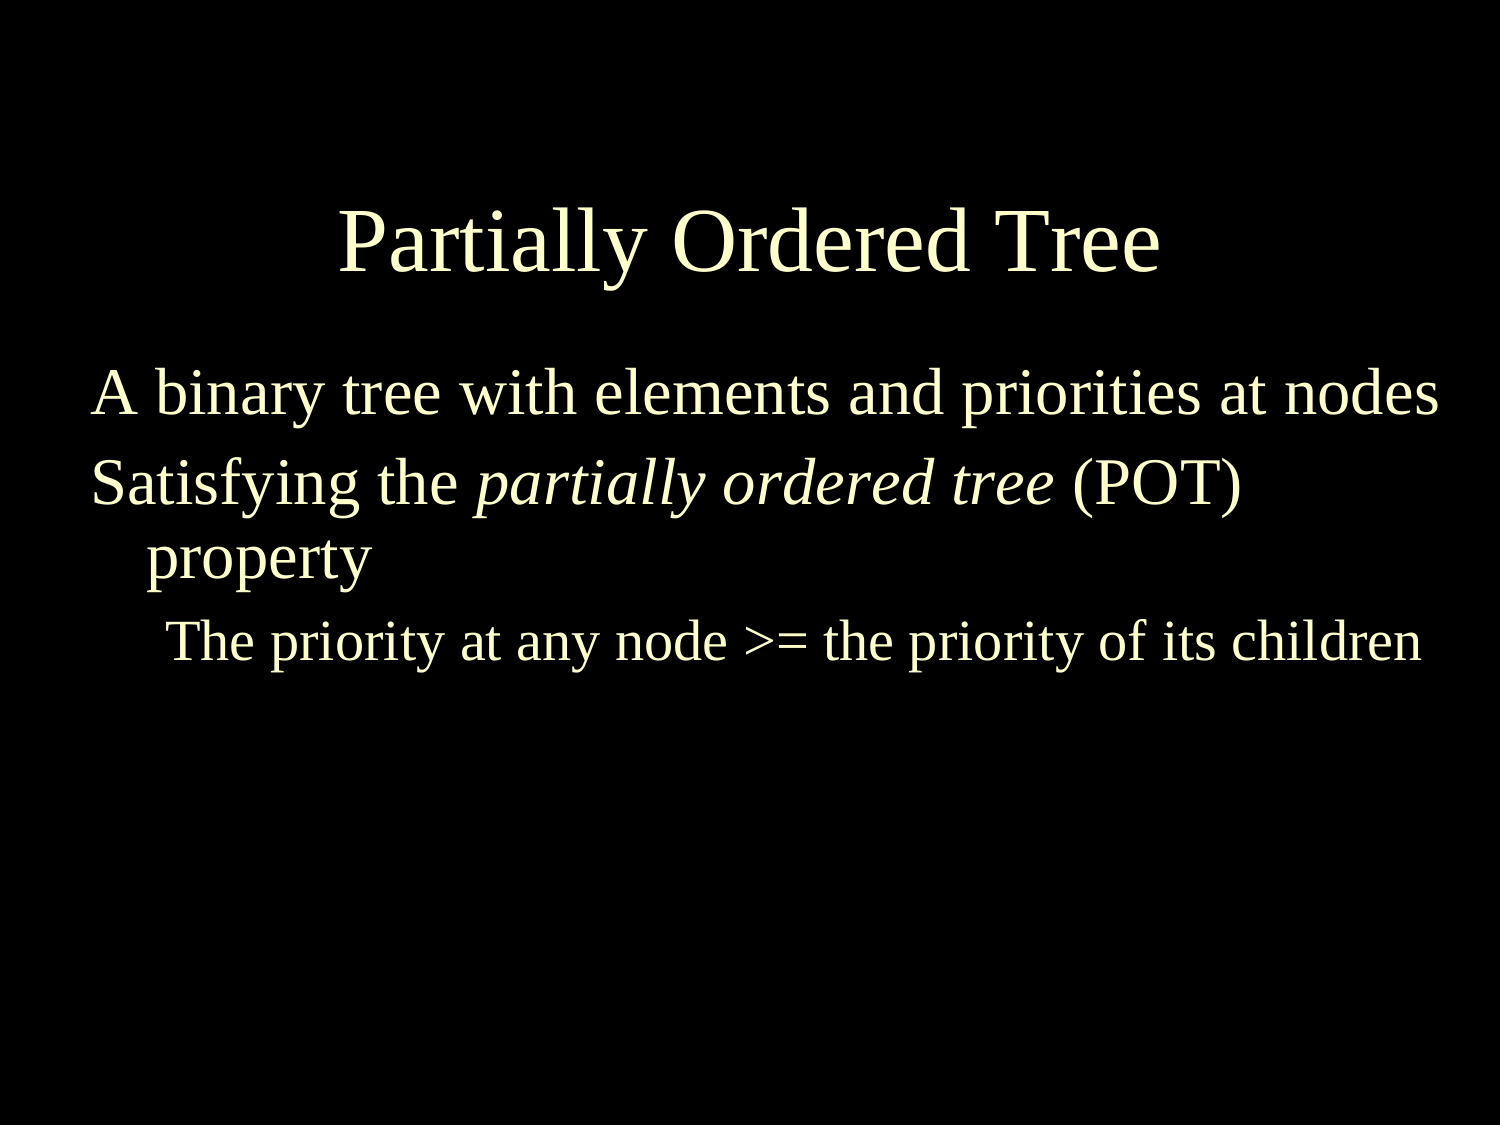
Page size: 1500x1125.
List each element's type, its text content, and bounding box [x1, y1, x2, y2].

title Partially Ordered Tree [22, 145, 1480, 336]
list A binary tree with elements and priorities at nodes Satisfying the partially ordered tree (POT) property The priority at any node >= the priority of its children [75, 347, 1482, 1026]
